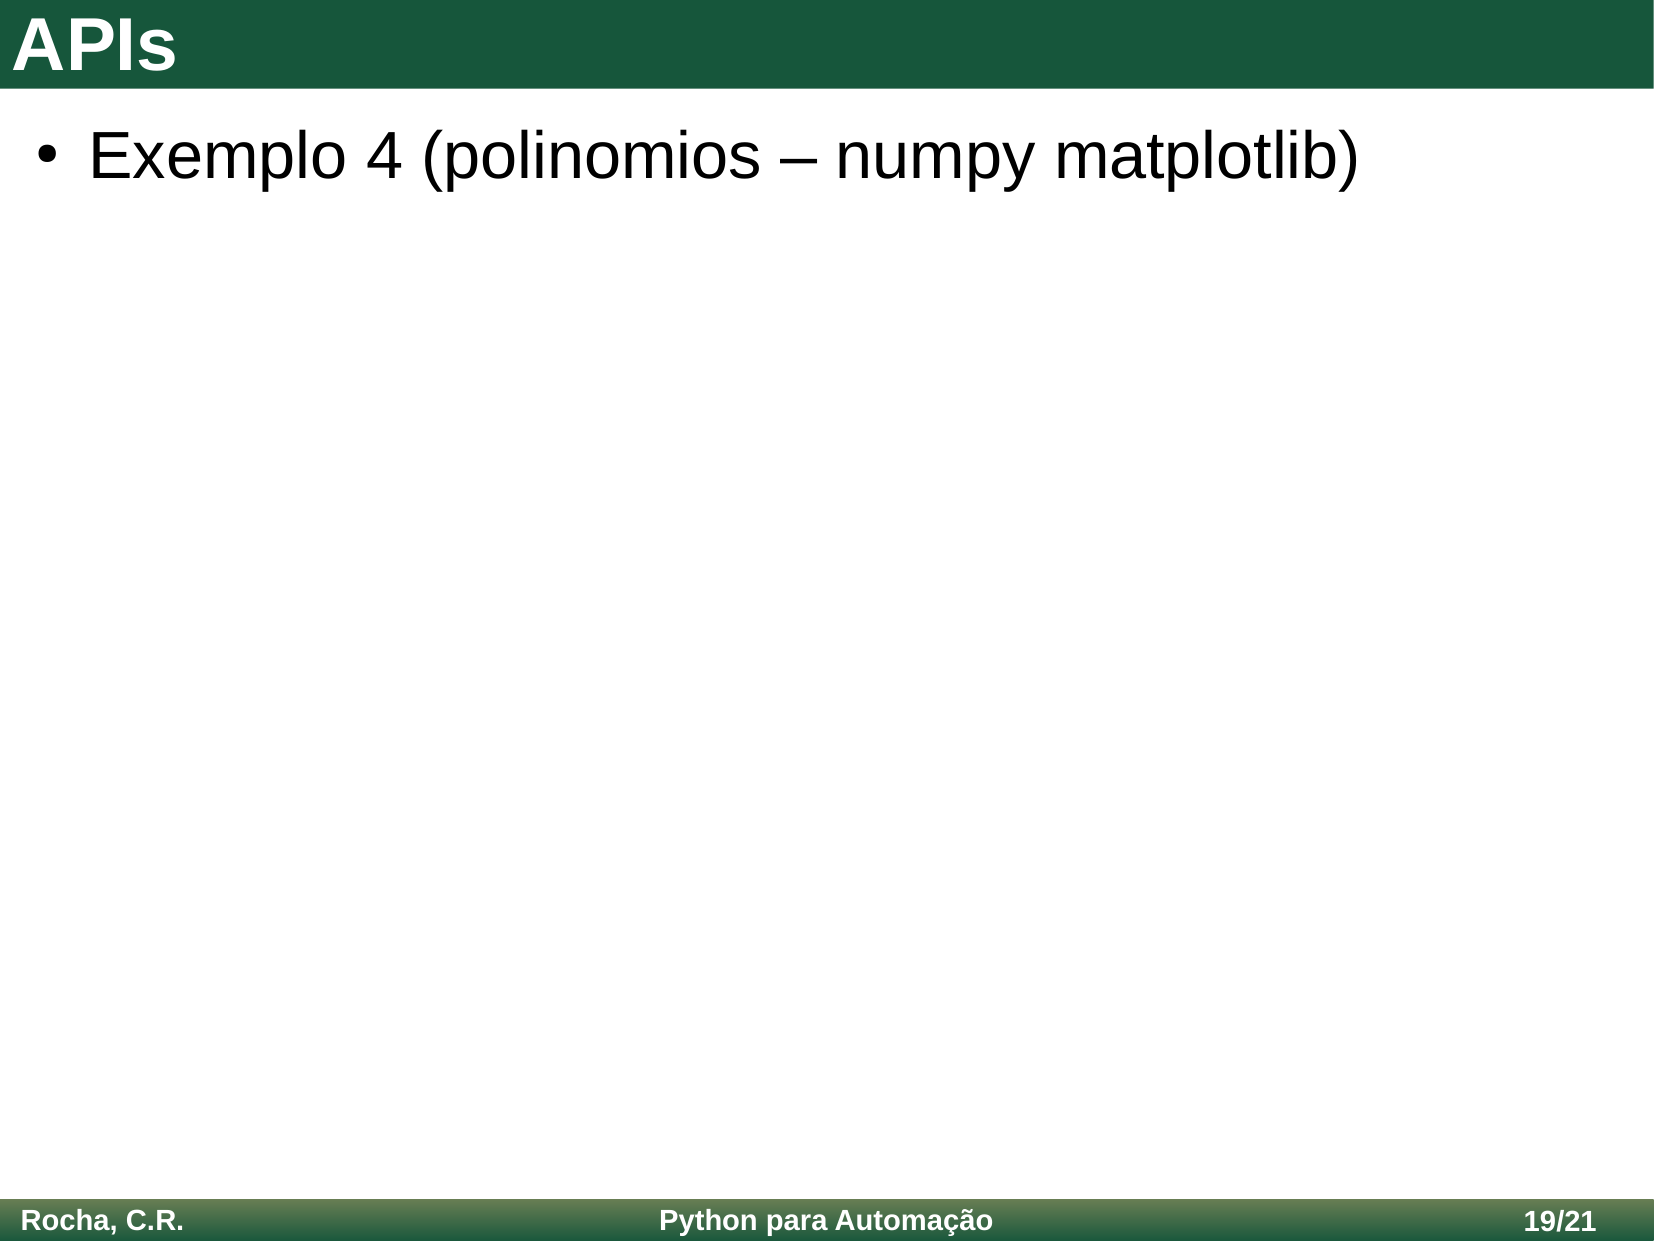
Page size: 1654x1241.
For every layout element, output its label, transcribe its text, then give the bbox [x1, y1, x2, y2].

list Exemplo 4 (polinomios – numpy matplotlib) [17, 118, 1625, 838]
title APIs [11, 0, 1625, 89]
